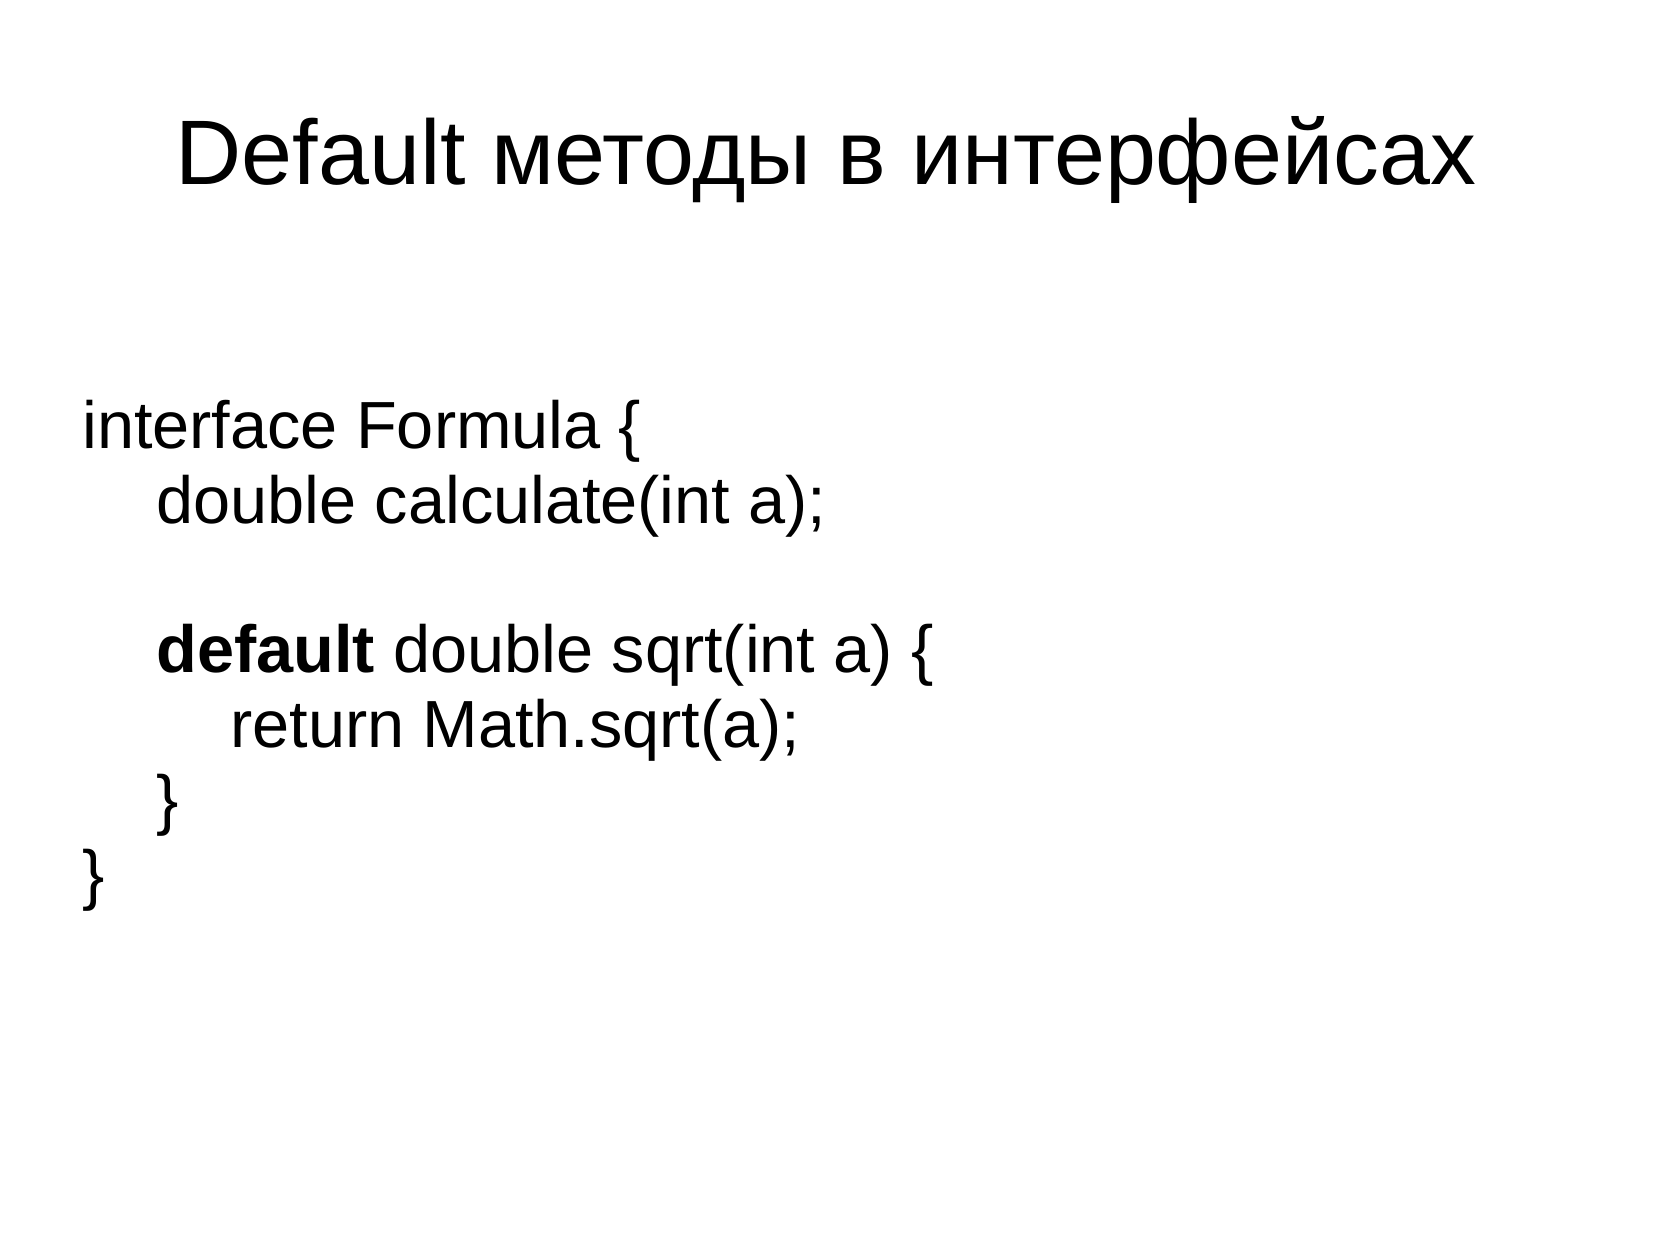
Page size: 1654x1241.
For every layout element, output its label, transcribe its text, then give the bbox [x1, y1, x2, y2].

subtitle interface Formula { double calculate(int a); default double sqrt(int a) { return Math.sqrt(a); } } [82, 290, 1571, 1010]
title Default методы в интерфейсах [82, 49, 1571, 257]
